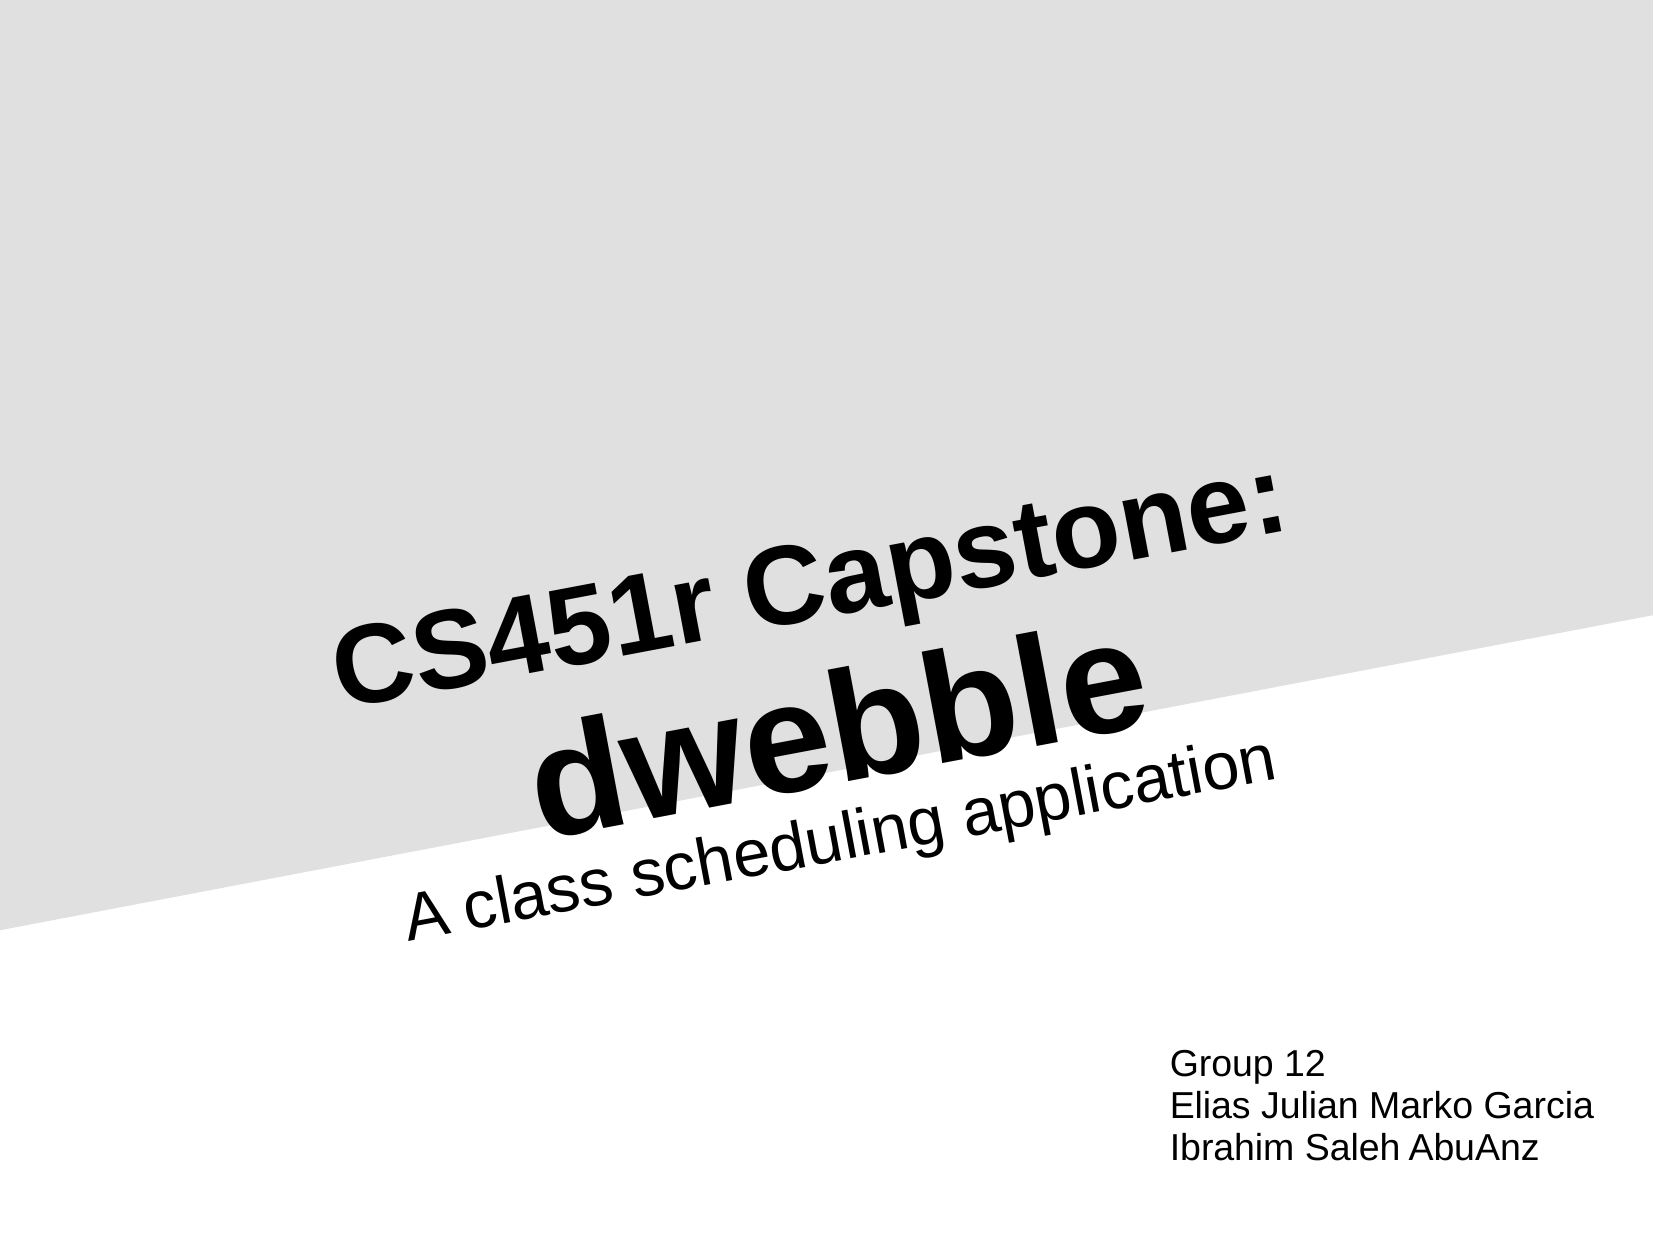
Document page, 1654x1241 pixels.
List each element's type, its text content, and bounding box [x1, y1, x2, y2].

text_box A class scheduling application [100, 637, 1556, 1040]
title CS451r Capstone: dwebble [62, 356, 1589, 904]
text_box Group 12 Elias Julian Marko Garcia Ibrahim Saleh AbuAnz [1155, 1035, 1621, 1200]
text_box [805, 594, 850, 660]
